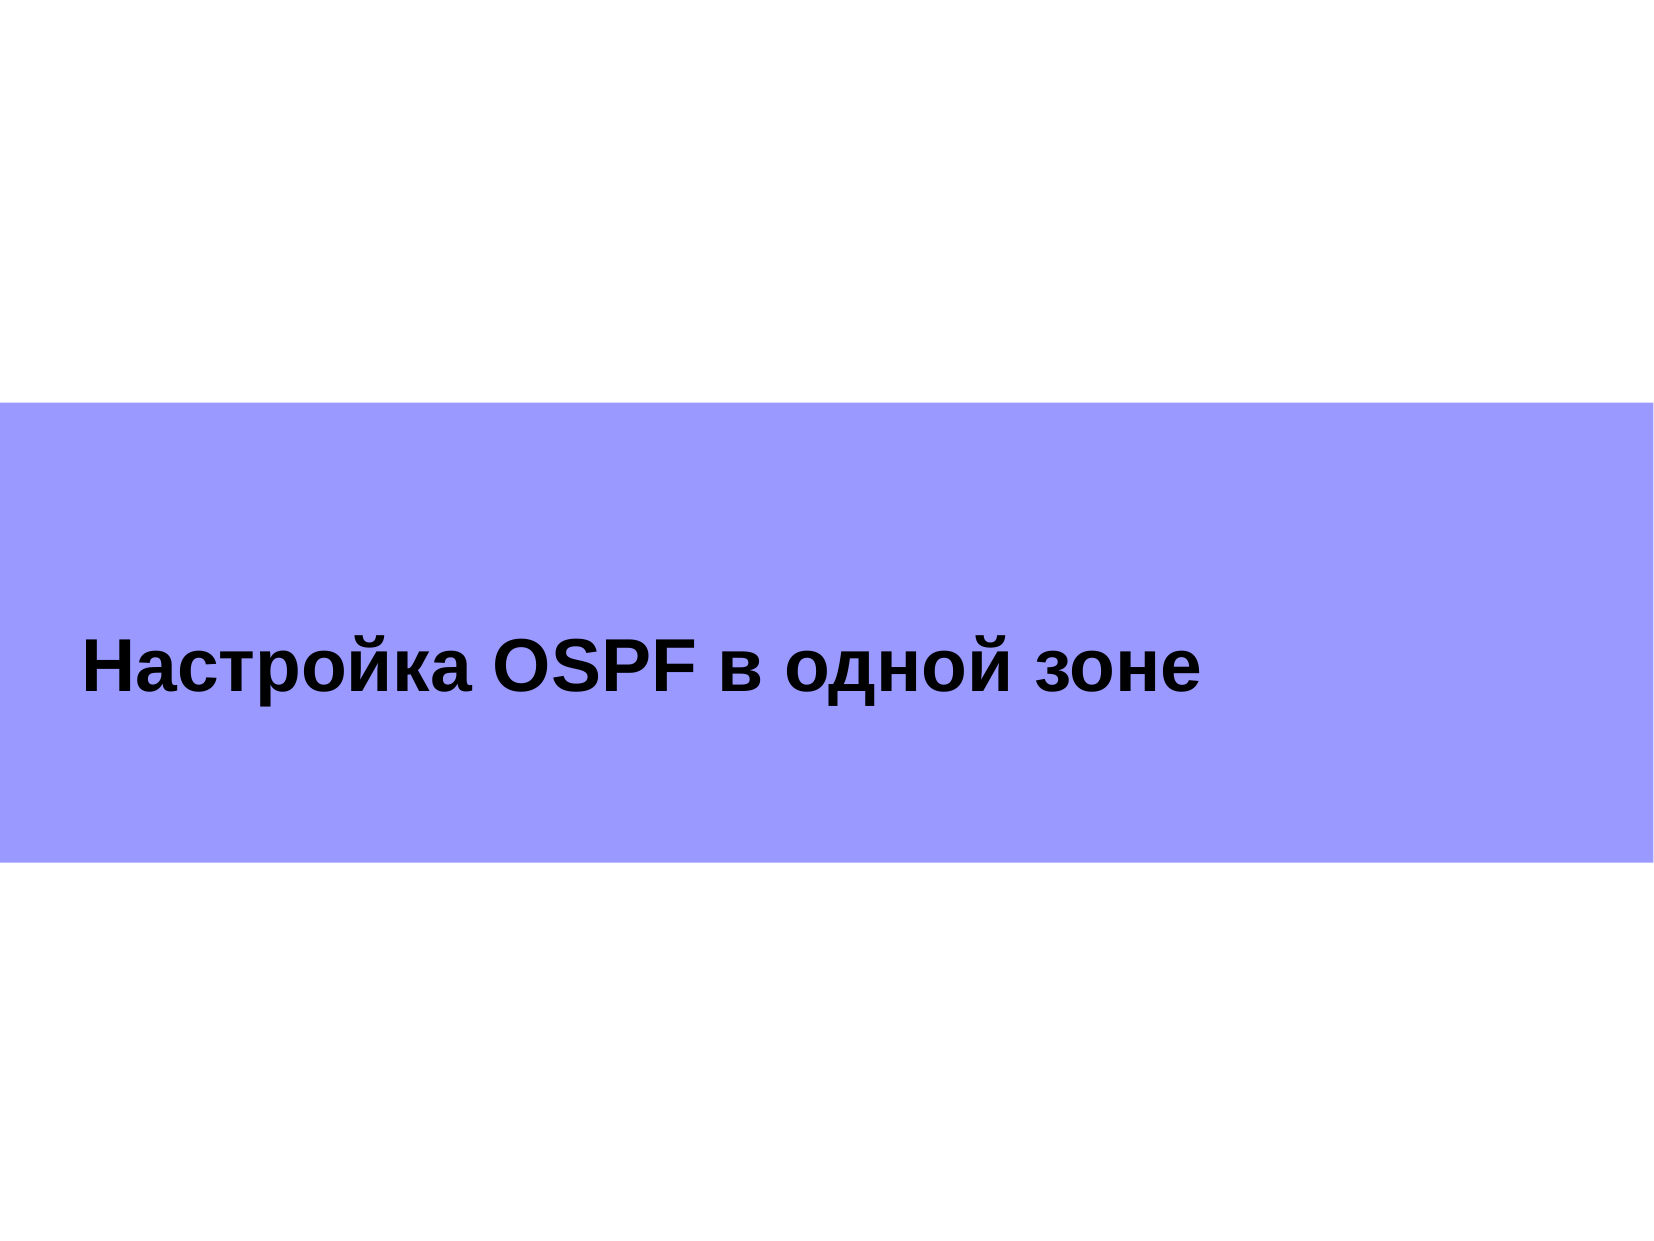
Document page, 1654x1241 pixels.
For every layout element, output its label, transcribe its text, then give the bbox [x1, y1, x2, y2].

text_box Настройка OSPF в одной зоне [67, 620, 1530, 772]
